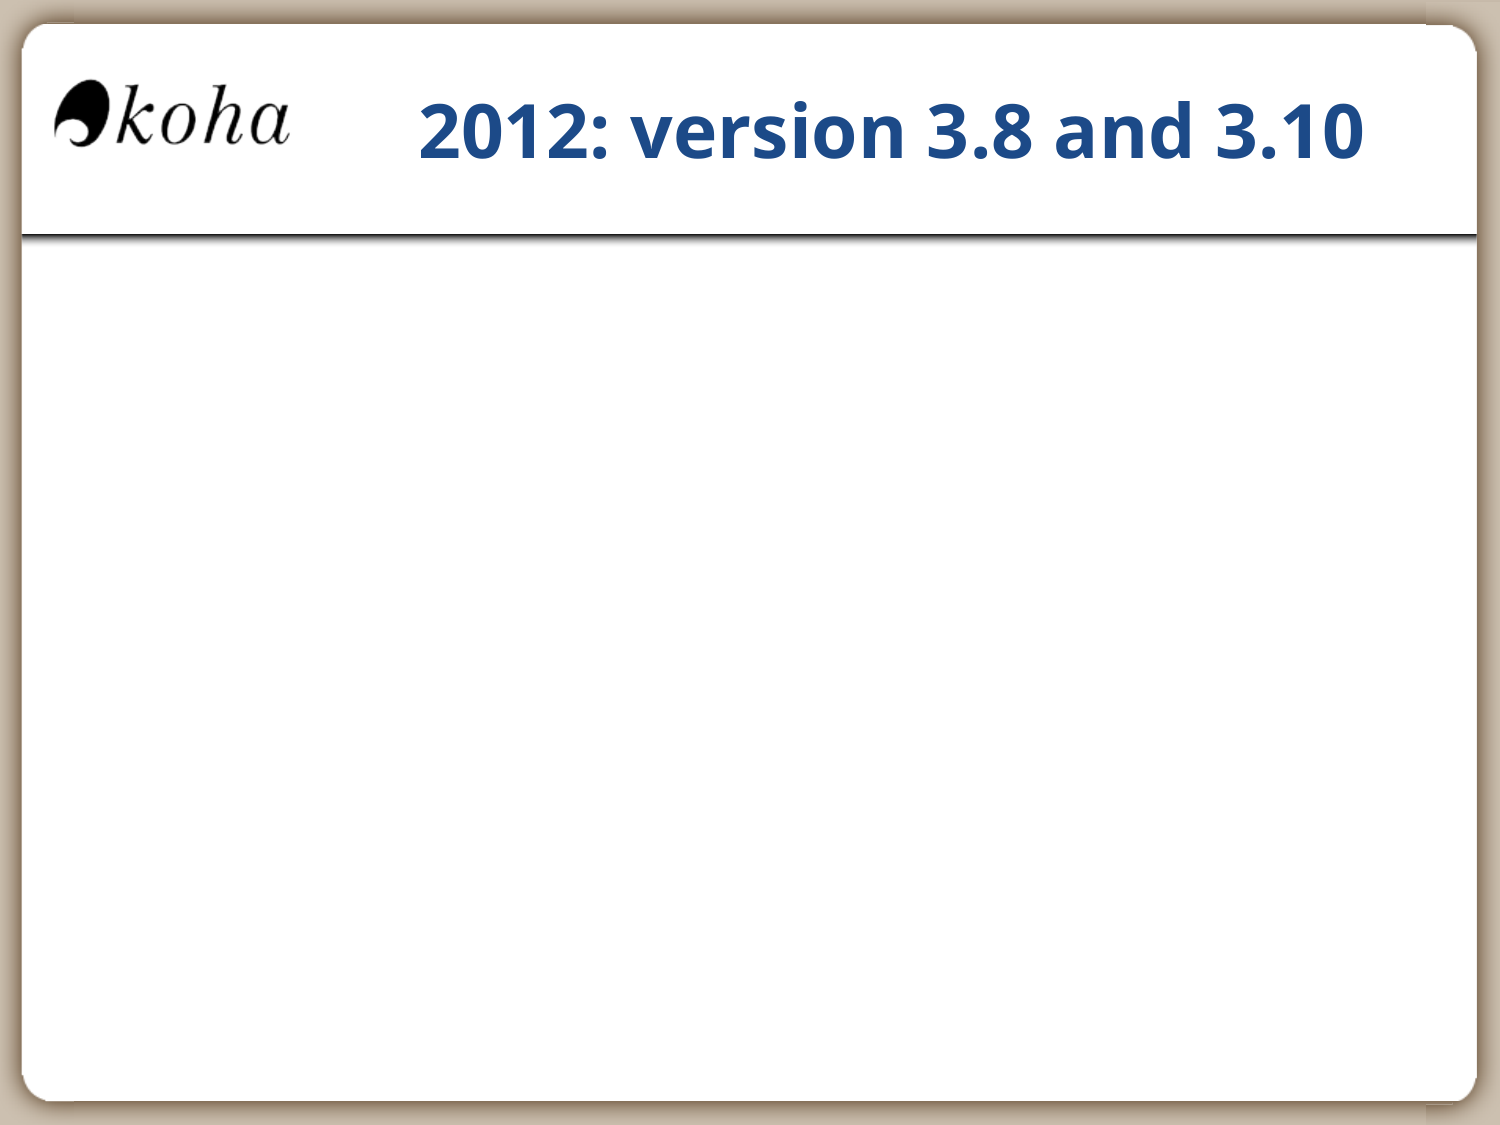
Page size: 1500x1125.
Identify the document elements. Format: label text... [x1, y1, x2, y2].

picture [0, 0, 1500, 1125]
title 2012: version 3.8 and 3.10 [315, 0, 1463, 260]
